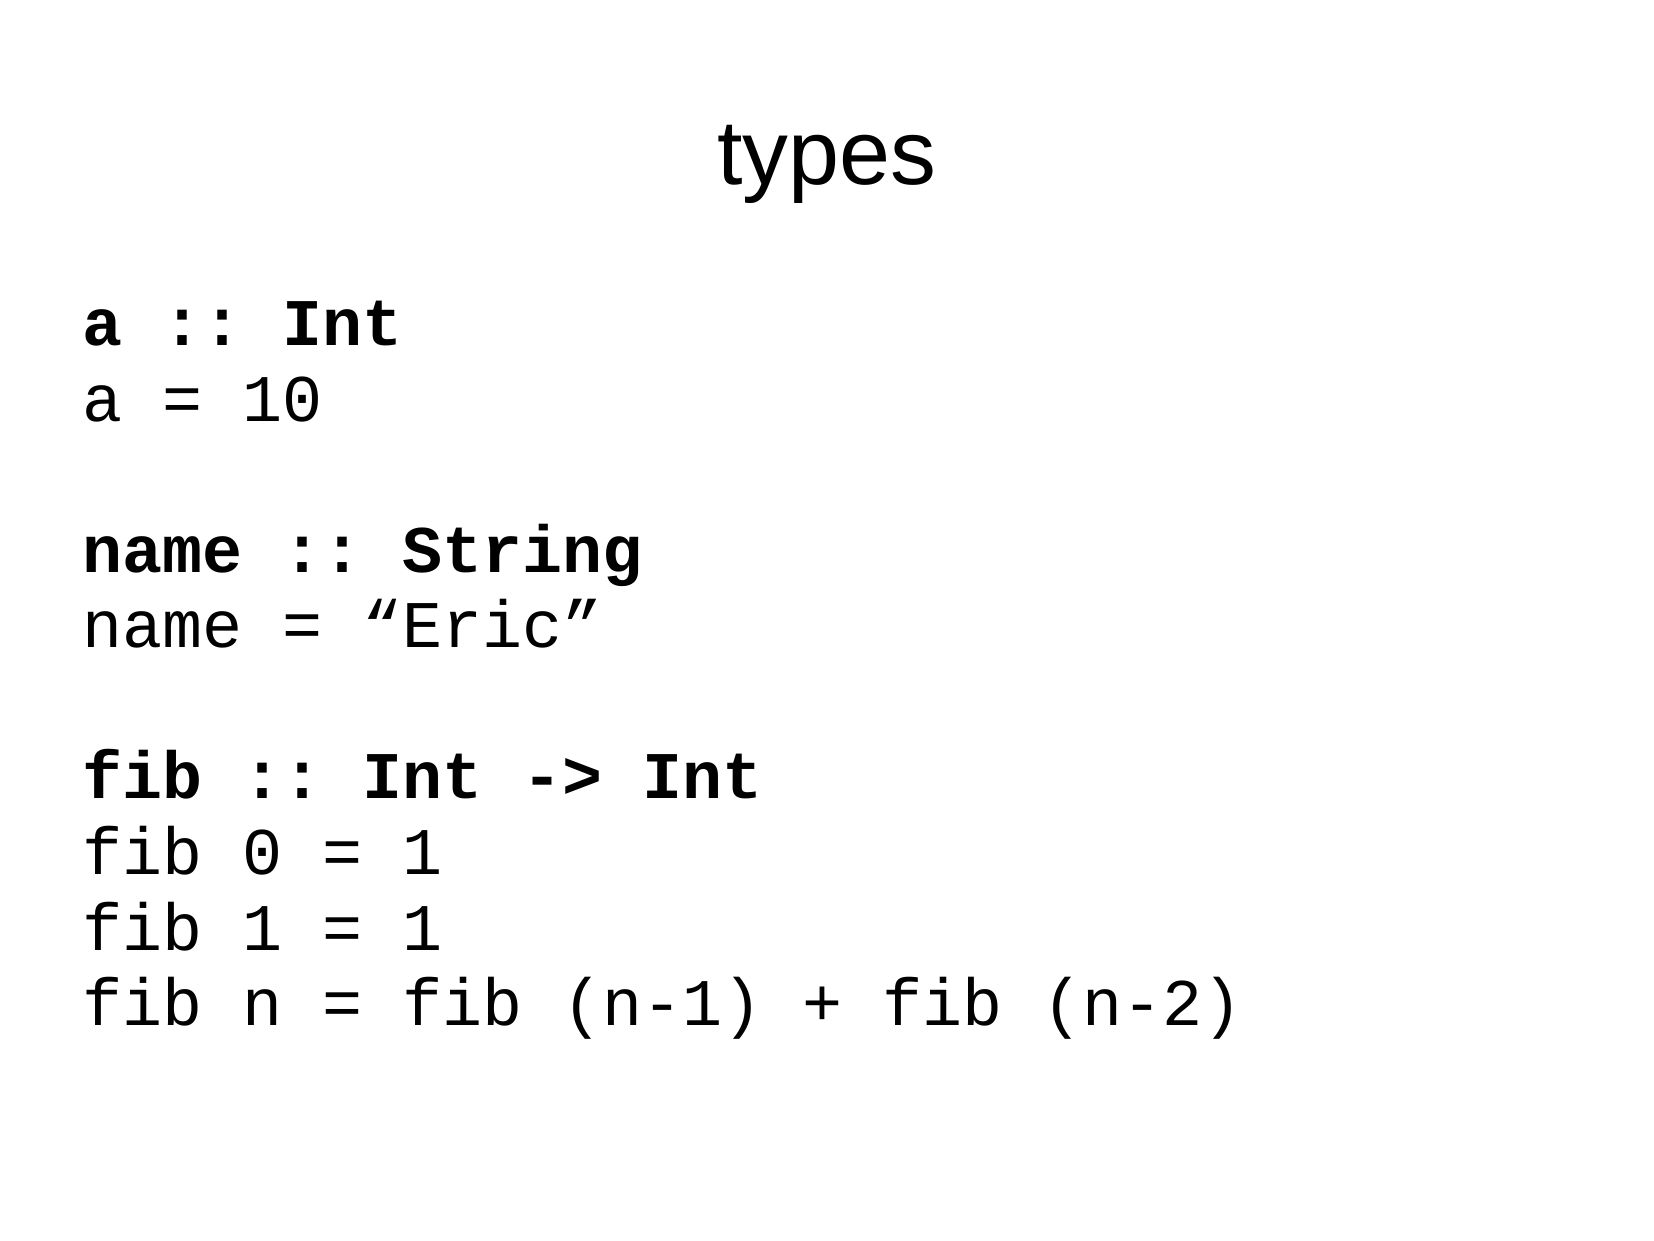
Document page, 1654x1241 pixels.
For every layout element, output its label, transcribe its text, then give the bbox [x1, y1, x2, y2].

title types [82, 49, 1571, 257]
list a :: Int a = 10 name :: String name = “Eric” fib :: Int -> Int fib 0 = 1 fib 1 = 1 fib n = fib (n-1) + fib (n-2) [82, 290, 1571, 1109]
